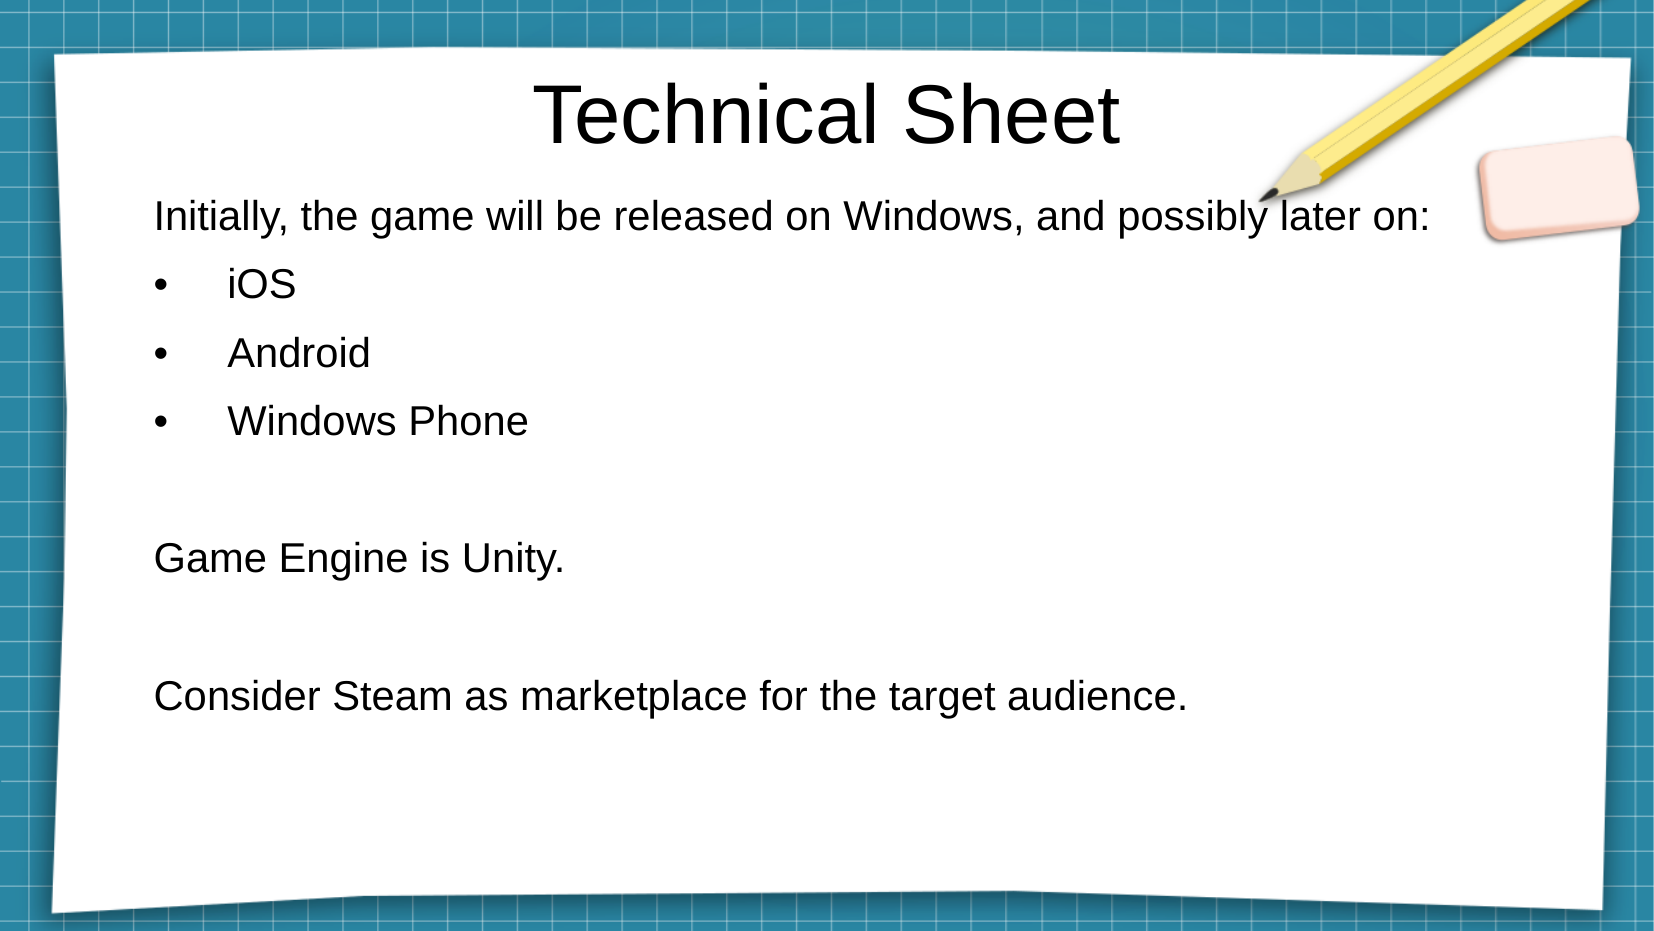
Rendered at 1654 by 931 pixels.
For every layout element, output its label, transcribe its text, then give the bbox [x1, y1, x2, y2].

list Initially, the game will be released on Windows, and possibly later on: • iOS • Android • Windows Phone Game Engine is Unity. Consider Steam as marketplace for the target audience. [82, 192, 1571, 886]
picture [0, 0, 1654, 931]
title Technical Sheet [82, 37, 1571, 192]
